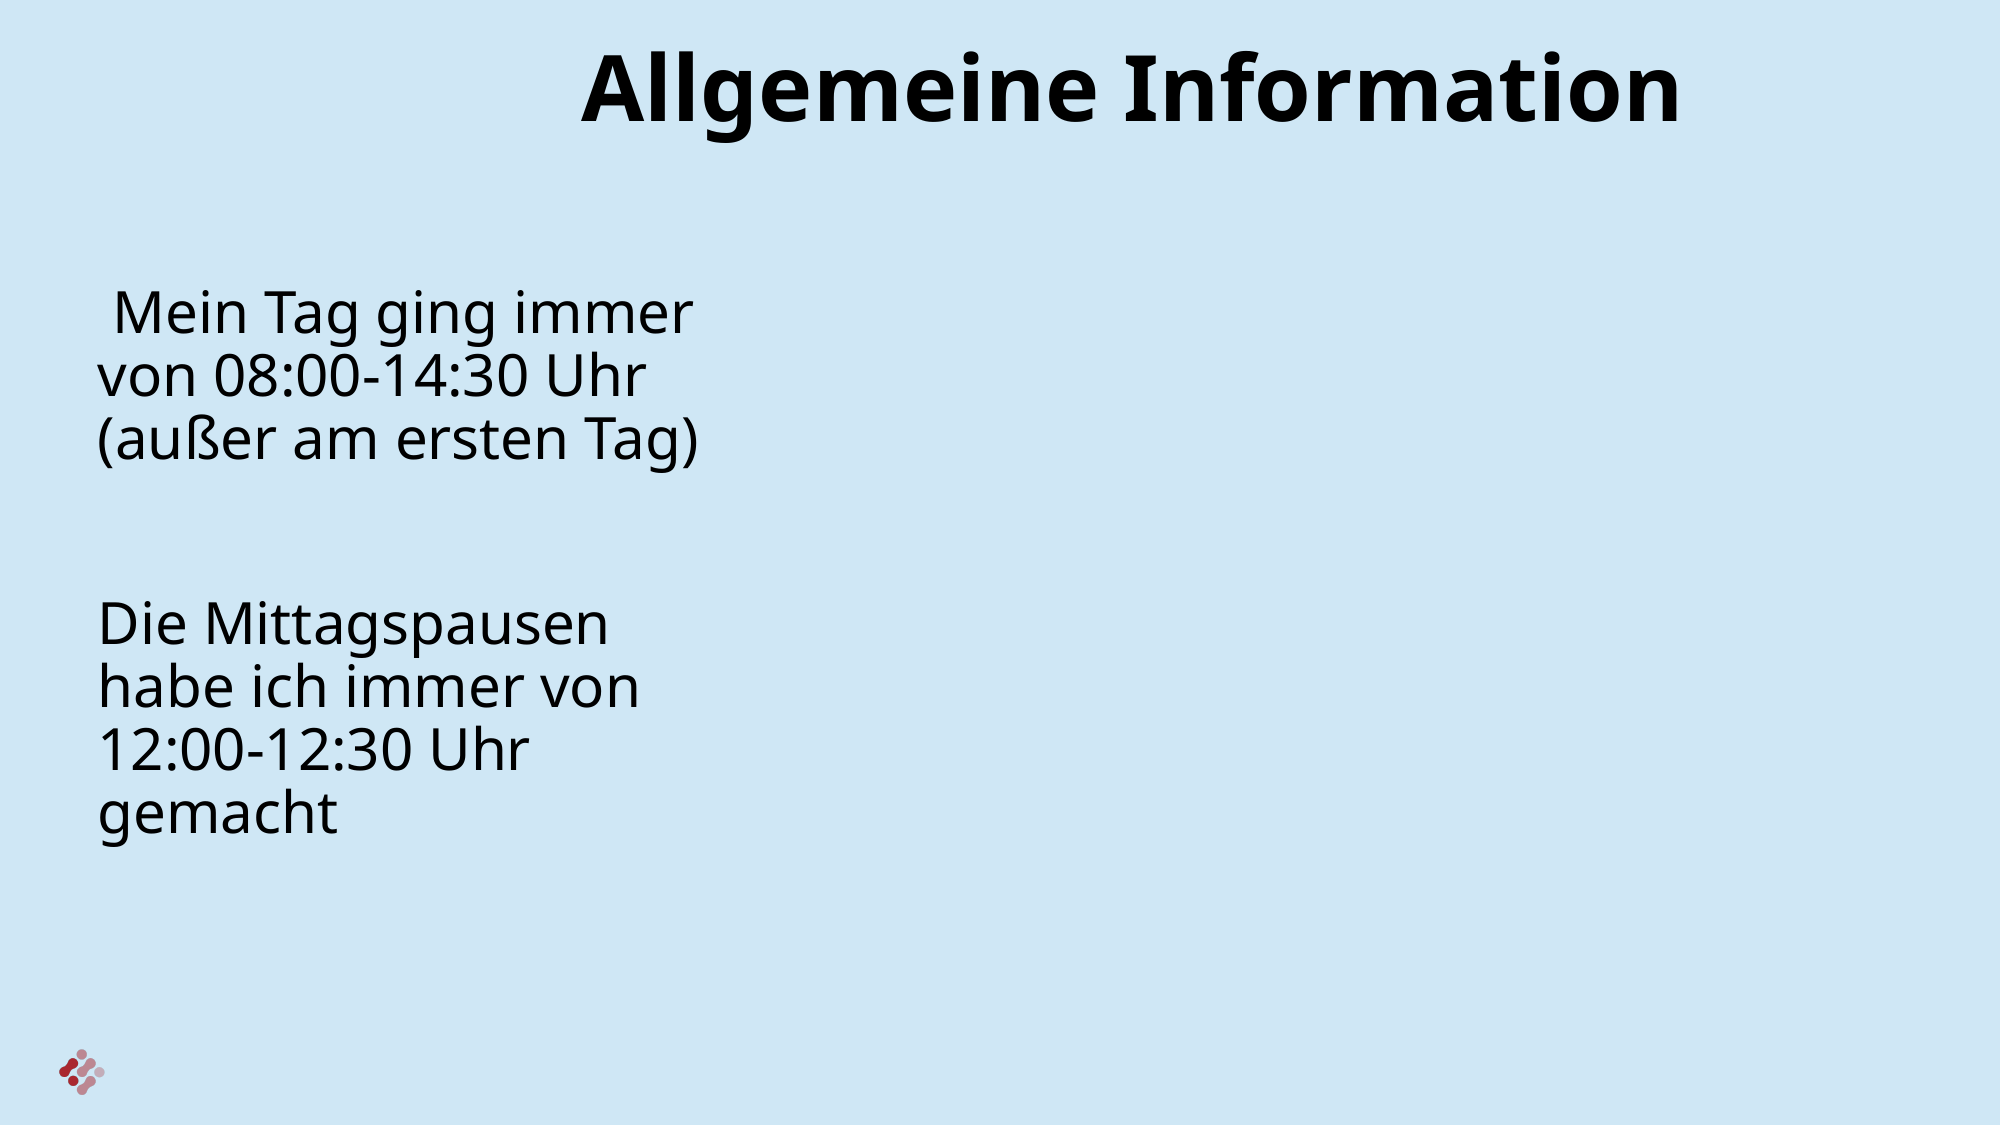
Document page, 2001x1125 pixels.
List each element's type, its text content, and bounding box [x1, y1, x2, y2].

title Allgemeine Information [566, 35, 1772, 201]
list [59, 228, 765, 1007]
picture [55, 1040, 109, 1119]
list Mein Tag ging immer von 08:00-14:30 Uhr (außer am ersten Tag) Die Mittagspausen habe ich immer von 12:00-12:30 Uhr gemacht [11, 275, 717, 1040]
